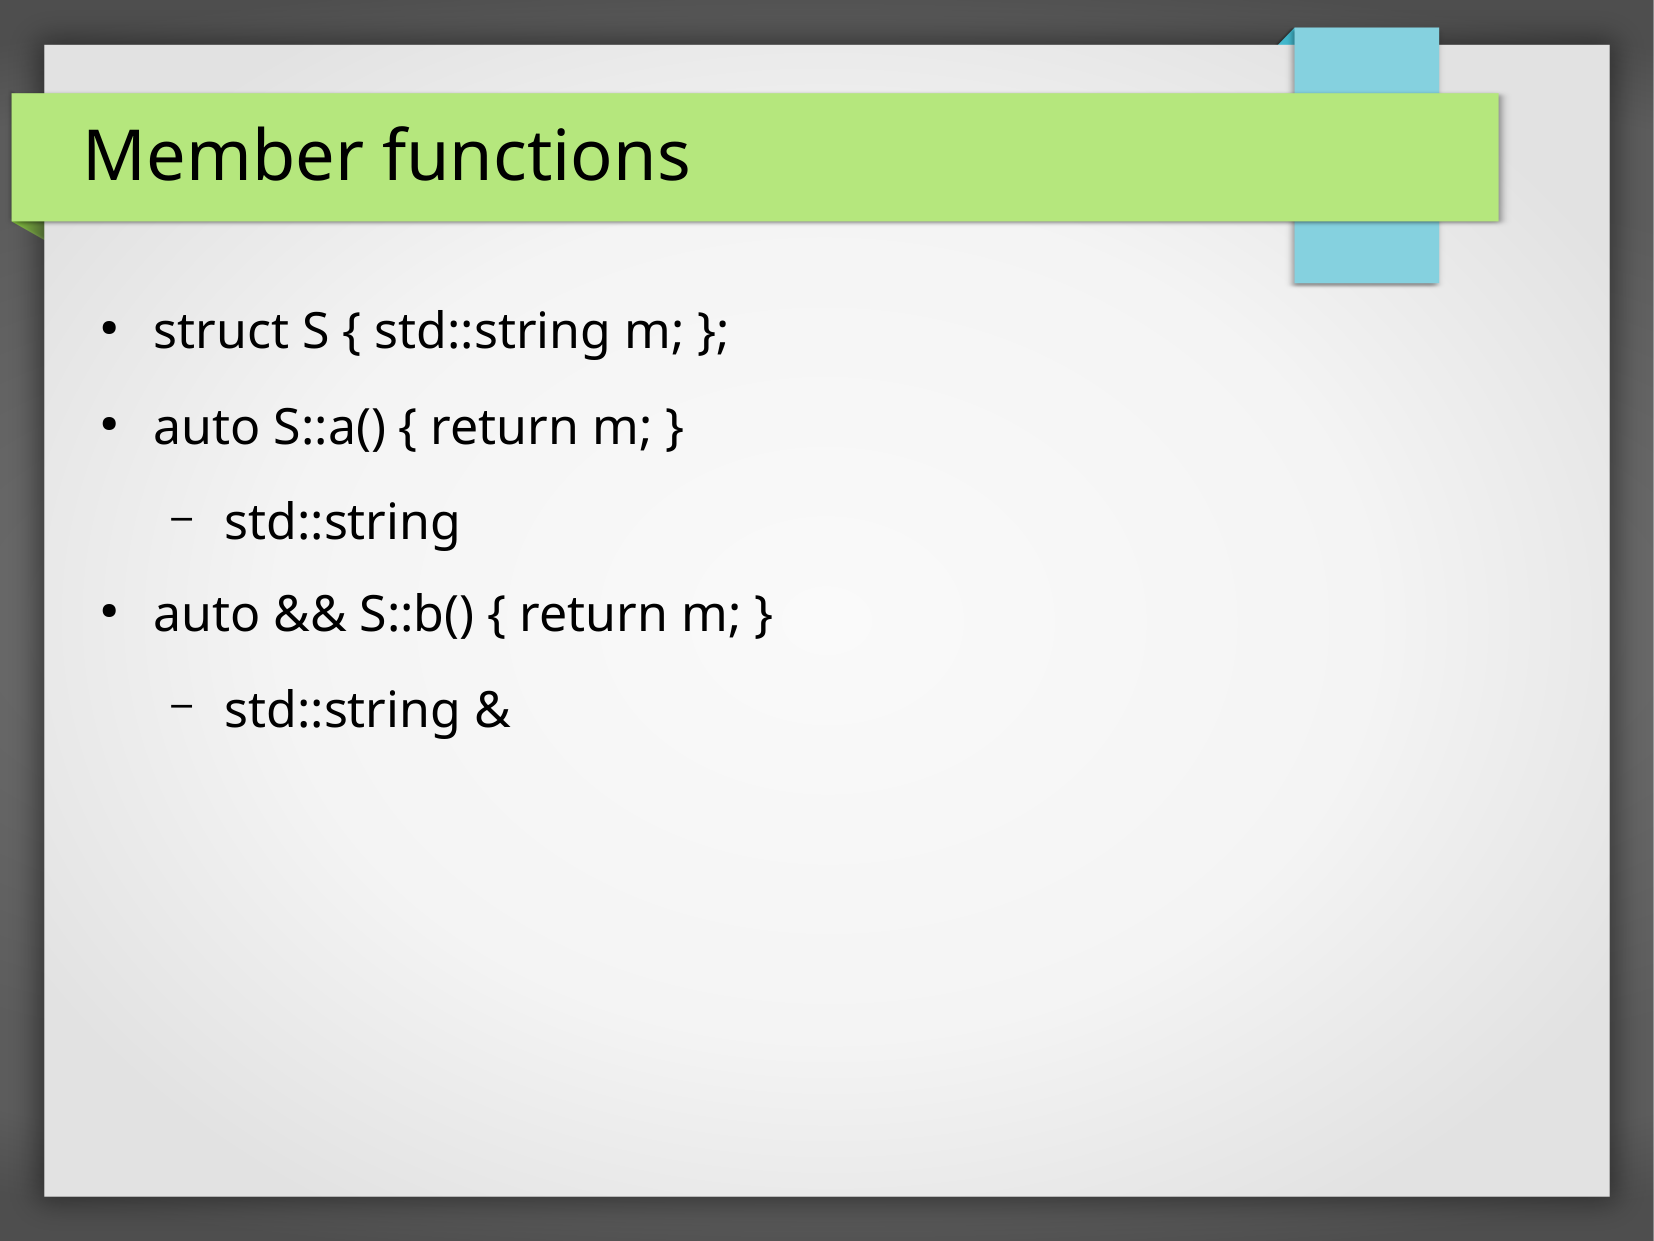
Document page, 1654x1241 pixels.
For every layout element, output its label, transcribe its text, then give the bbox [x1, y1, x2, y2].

list struct S { std::string m; }; auto S::a() { return m; } std::string auto && S::b() { return m; } std::string & [82, 295, 1571, 1015]
title Member functions [82, 94, 1264, 213]
picture [0, 0, 1654, 1241]
